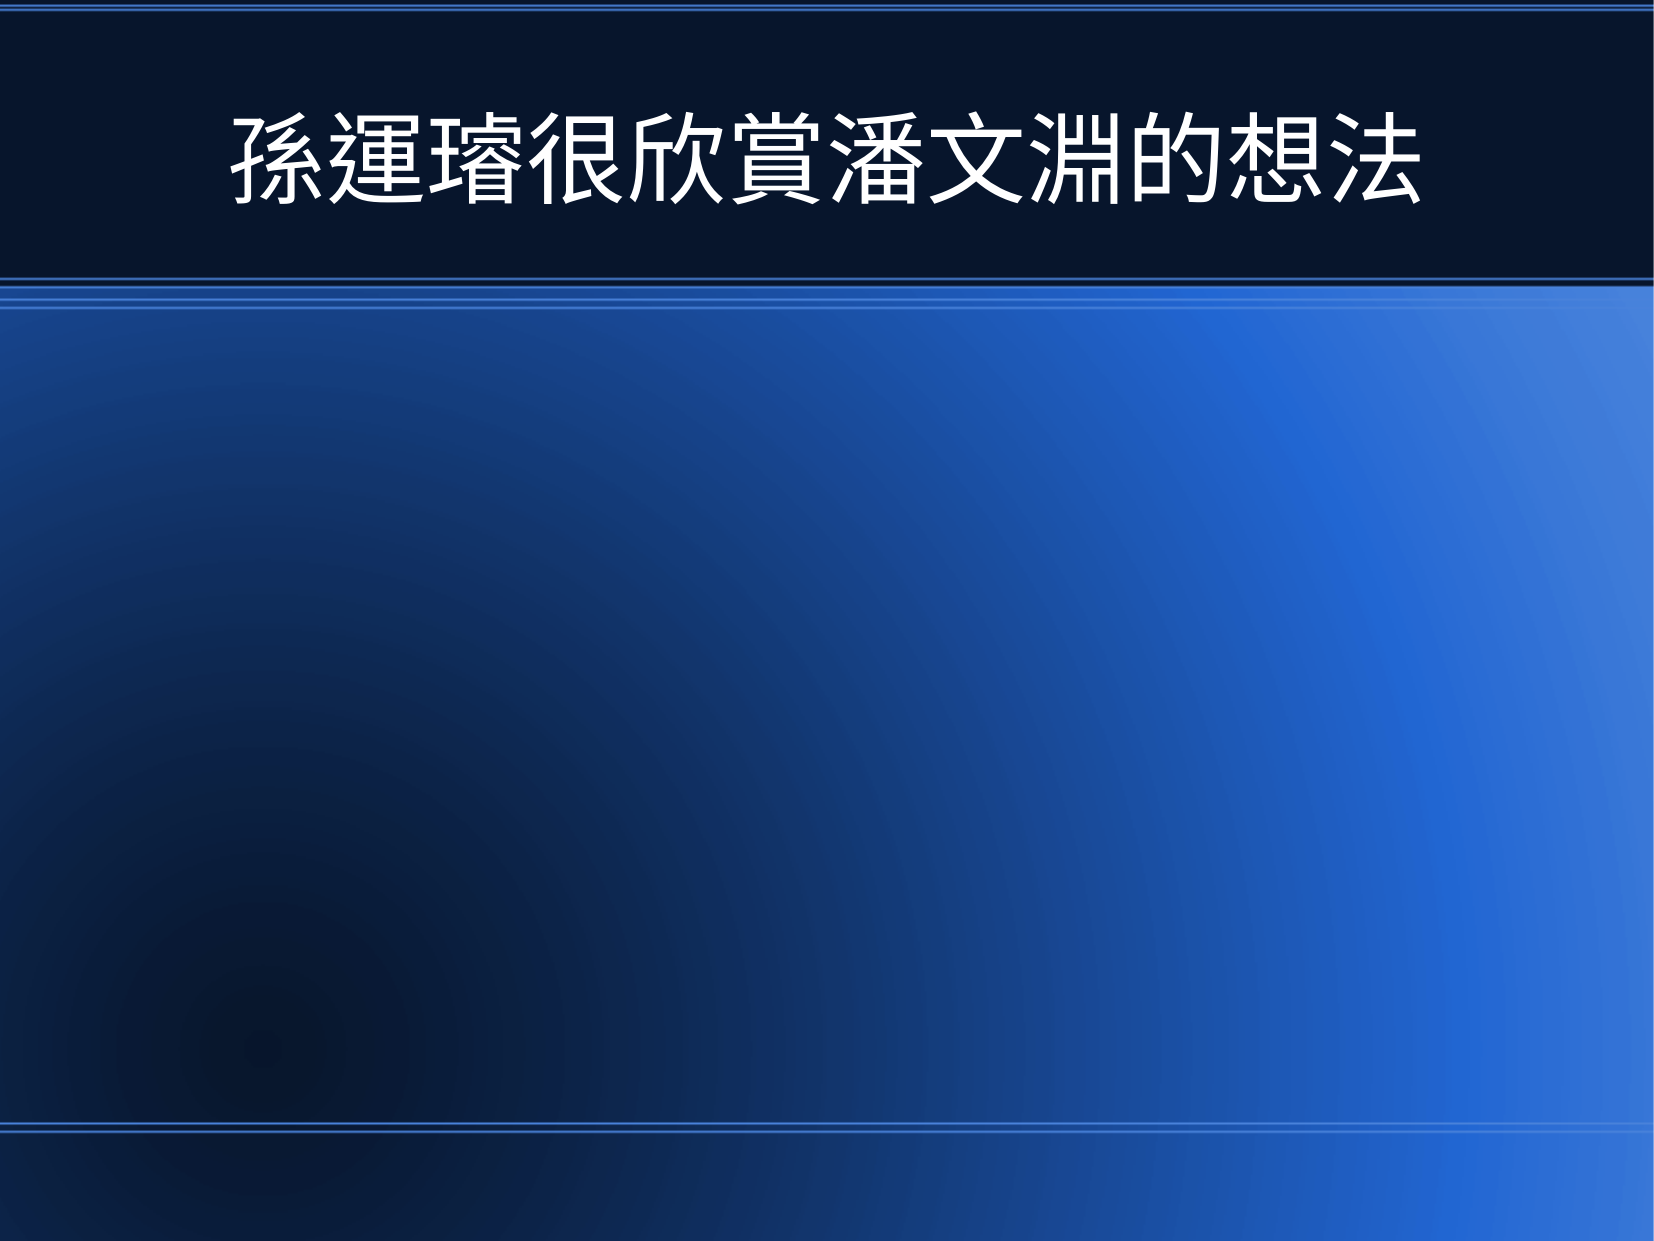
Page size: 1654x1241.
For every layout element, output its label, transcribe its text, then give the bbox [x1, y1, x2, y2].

title 孫運璿很欣賞潘文淵的想法 [82, 49, 1571, 257]
picture [0, 0, 1654, 1241]
